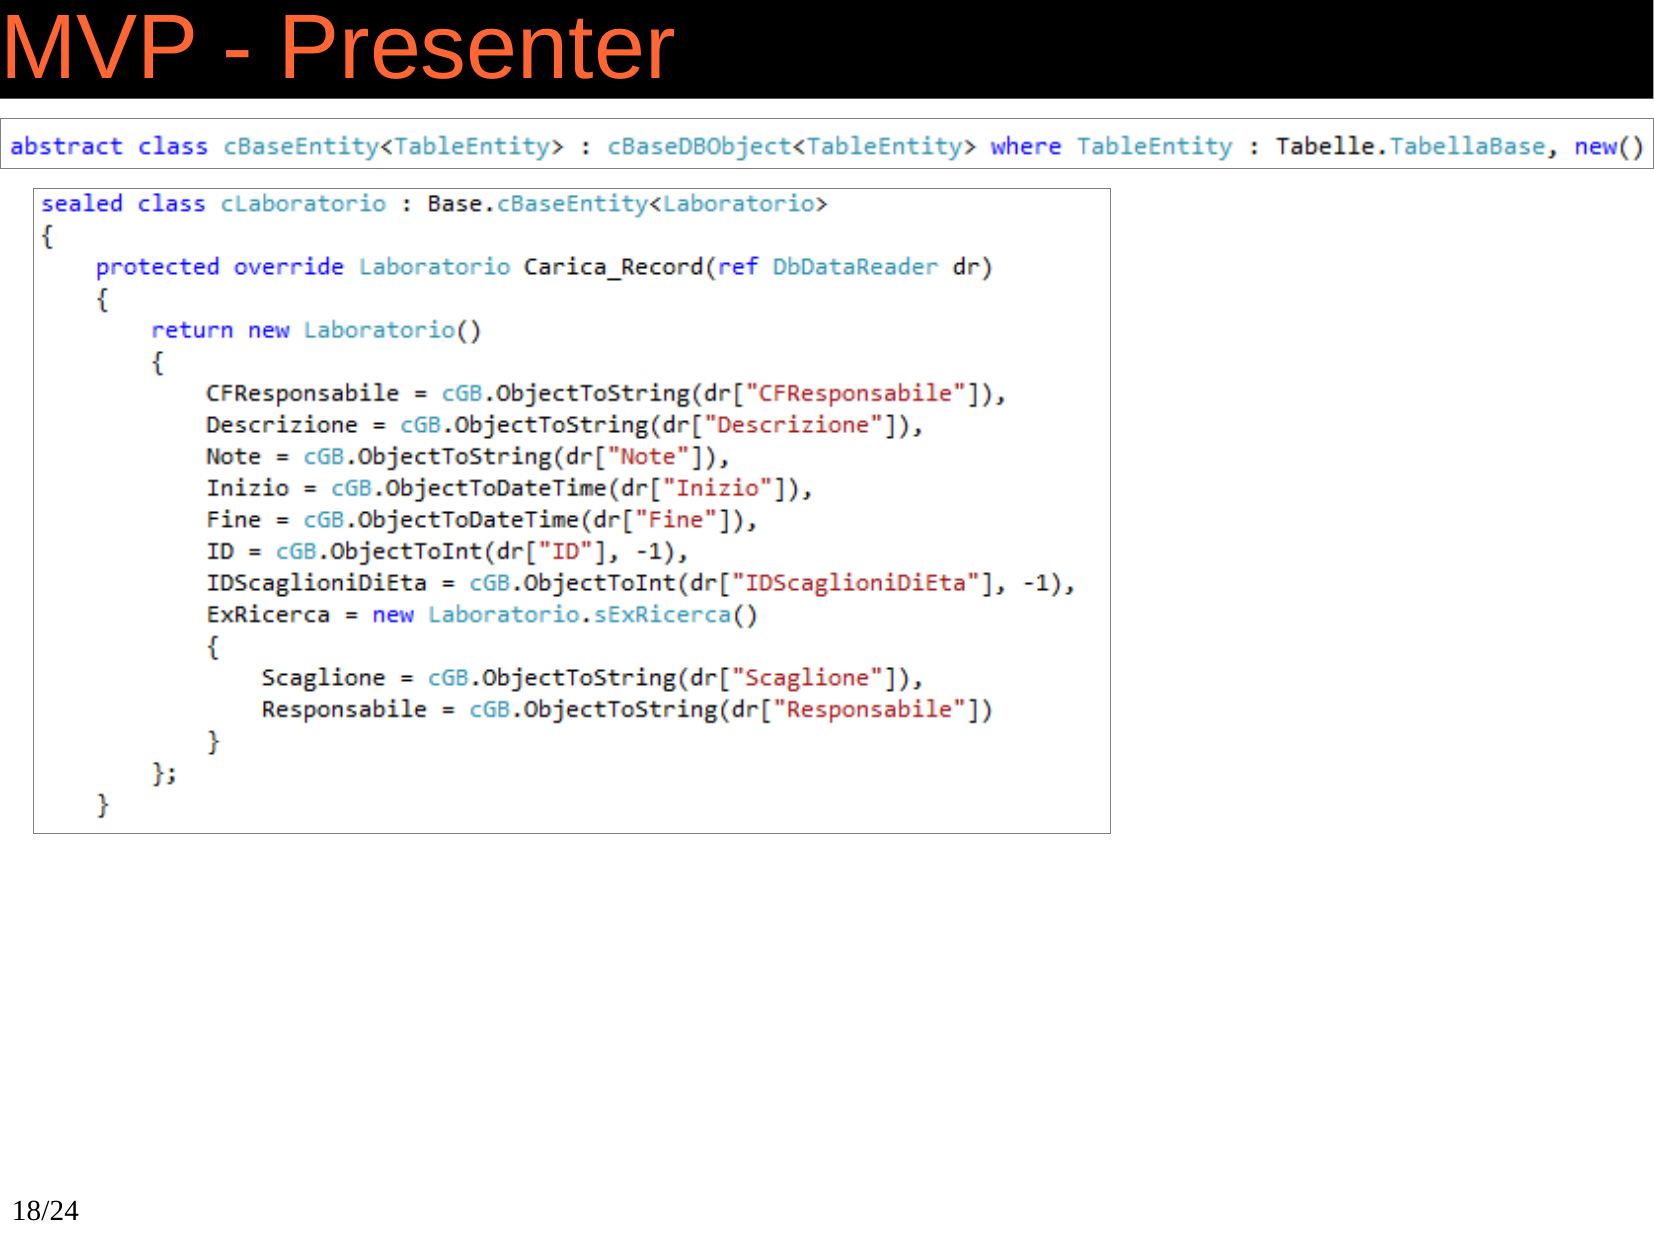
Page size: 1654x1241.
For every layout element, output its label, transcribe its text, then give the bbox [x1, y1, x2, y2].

picture [0, 118, 1654, 169]
picture [33, 188, 1111, 834]
title MVP - Presenter [0, 0, 1654, 99]
